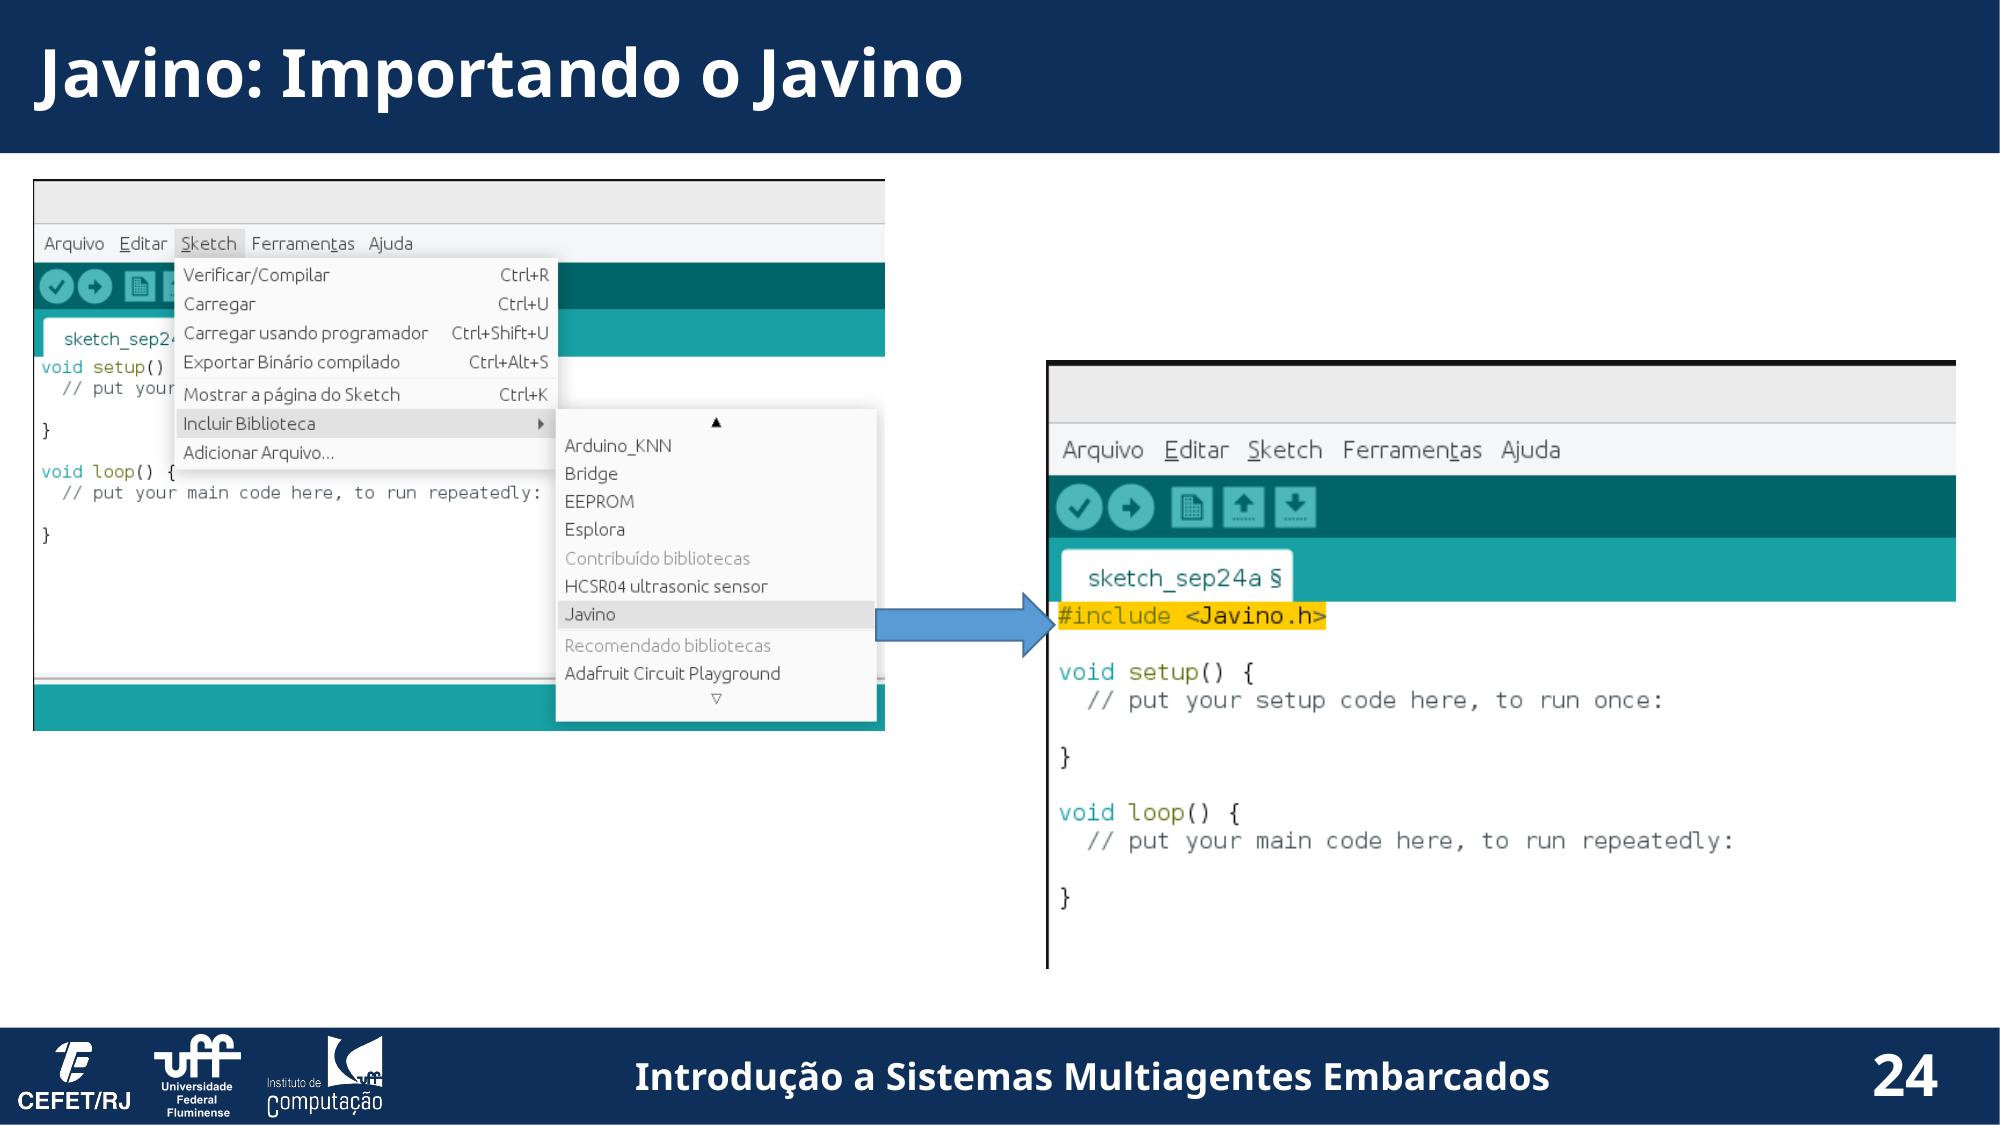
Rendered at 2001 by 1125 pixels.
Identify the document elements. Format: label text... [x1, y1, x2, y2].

picture [153, 1033, 242, 1122]
picture [18, 1021, 130, 1125]
picture [265, 1033, 384, 1118]
picture [33, 179, 885, 731]
picture [1046, 360, 1956, 969]
text_box Javino: Importando o Javino [25, 23, 2000, 119]
text_box [876, 593, 1055, 657]
